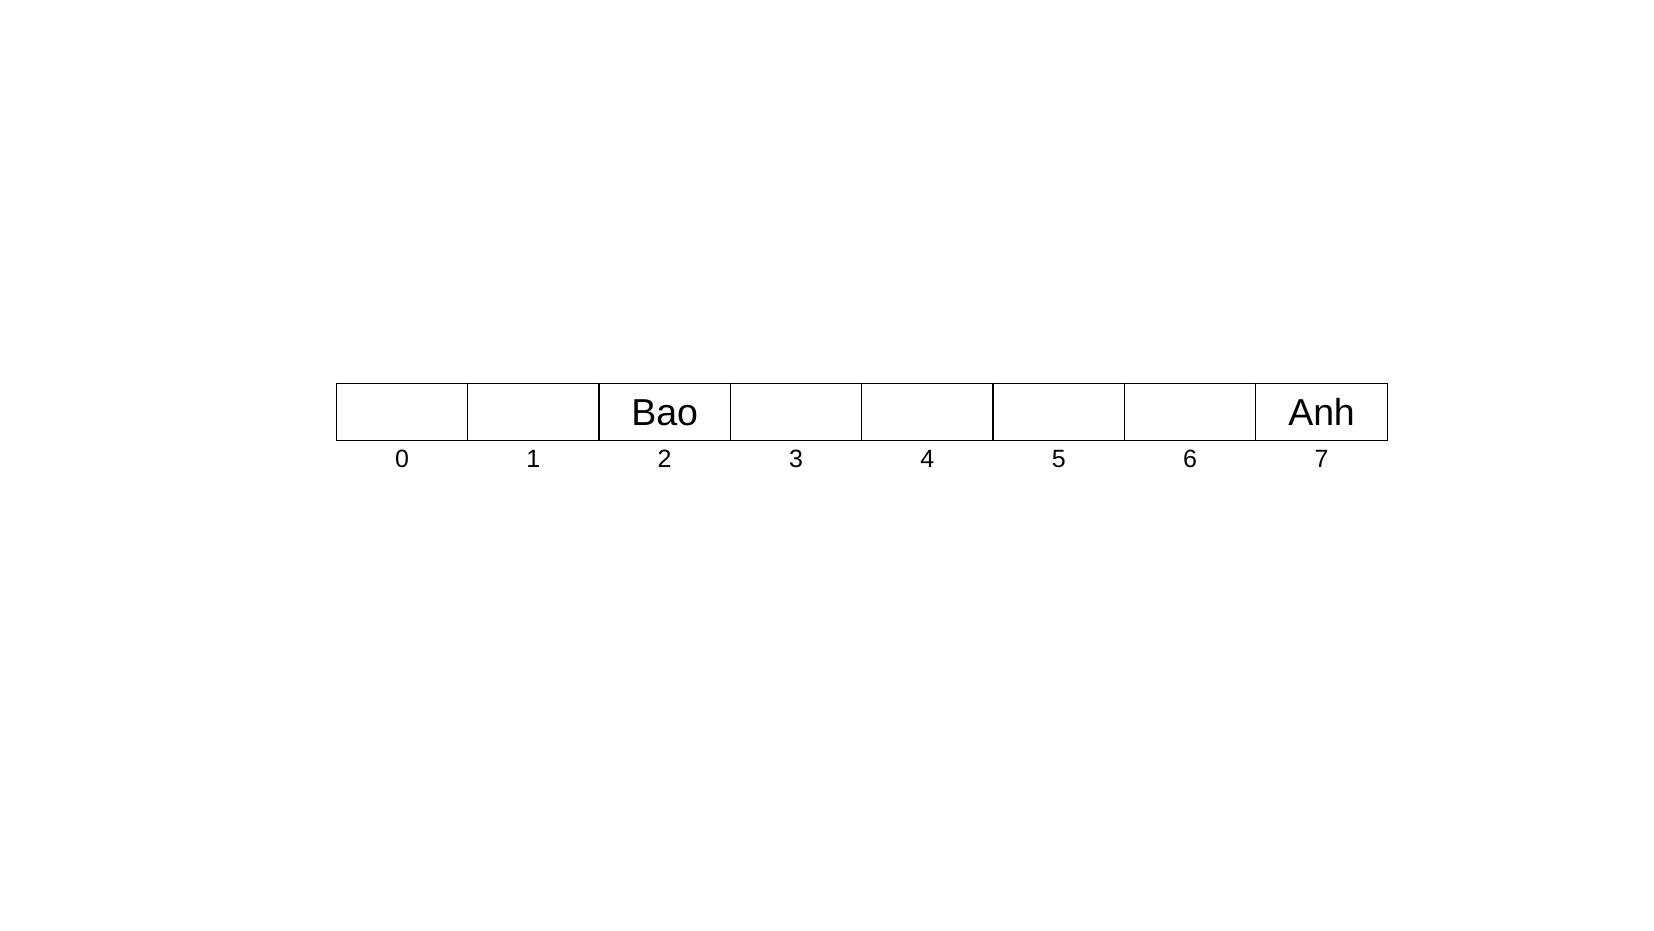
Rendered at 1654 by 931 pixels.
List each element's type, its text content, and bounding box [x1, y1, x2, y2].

table_header 1 [468, 431, 599, 488]
table_header [994, 384, 1124, 431]
table_header 2 [599, 431, 730, 488]
table_header [337, 384, 467, 431]
table_header [468, 384, 598, 431]
table_header [731, 384, 861, 431]
table_header Bao [600, 384, 730, 431]
table_header 3 [730, 431, 862, 488]
table_header 6 [1124, 431, 1256, 488]
table_header 4 [862, 431, 993, 488]
table_header Anh [1256, 384, 1387, 431]
table_header 0 [336, 431, 468, 488]
table_header [862, 384, 992, 431]
table_header 5 [993, 431, 1124, 488]
table_header 7 [1256, 431, 1388, 488]
table_header [1125, 384, 1255, 431]
